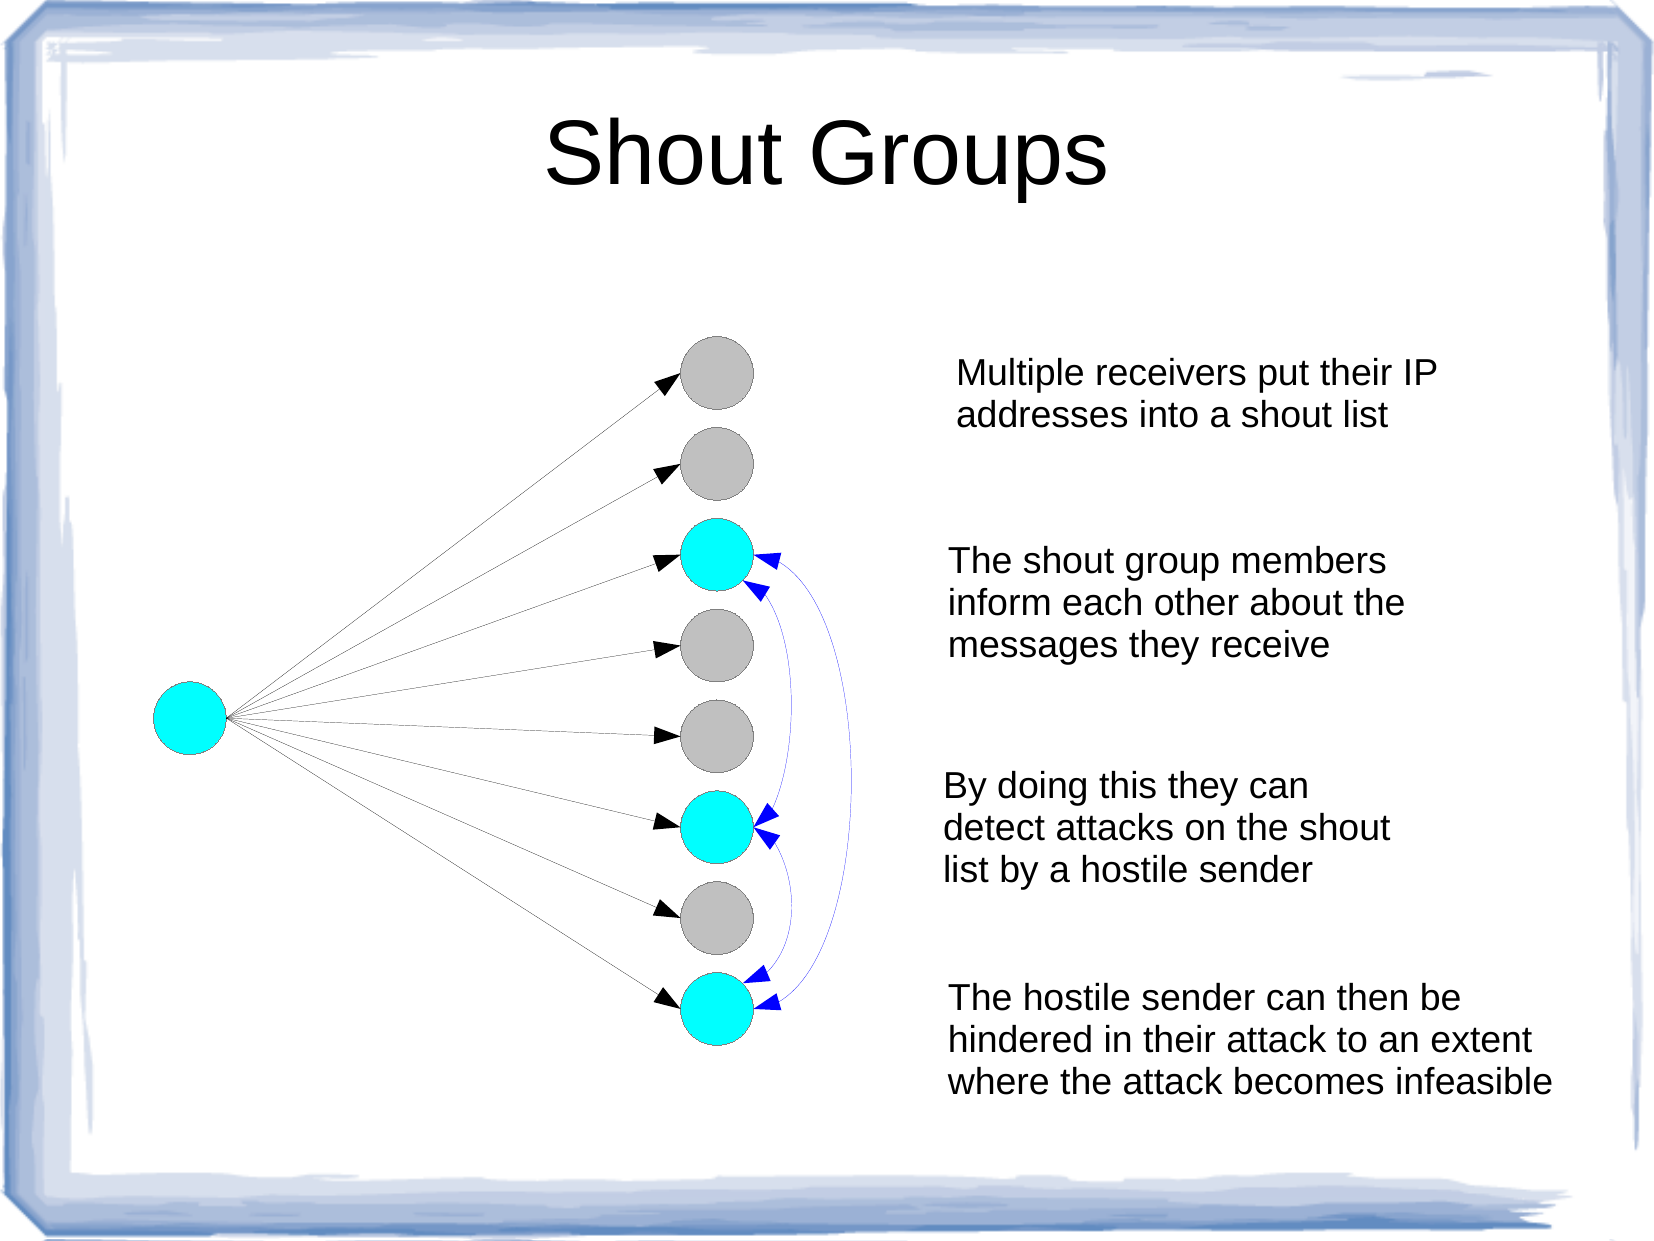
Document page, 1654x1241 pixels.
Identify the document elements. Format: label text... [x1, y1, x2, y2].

text_box [680, 881, 754, 955]
text_box Multiple receivers put their IP addresses into a shout list [941, 344, 1473, 460]
text_box [680, 972, 754, 1046]
text_box [153, 681, 227, 755]
text_box The shout group members inform each other about the messages they receive [933, 532, 1465, 674]
text_box By doing this they can detect attacks on the shout list by a hostile sender [928, 756, 1413, 898]
title Shout Groups [82, 49, 1571, 257]
text_box [680, 790, 754, 864]
picture [0, 0, 1654, 1241]
text_box [680, 518, 754, 592]
text_box The hostile sender can then be hindered in their attack to an extent where the attack becomes infeasible [933, 969, 1583, 1111]
text_box [680, 609, 754, 682]
text_box [680, 427, 754, 501]
text_box [680, 336, 754, 410]
text_box [680, 699, 754, 773]
